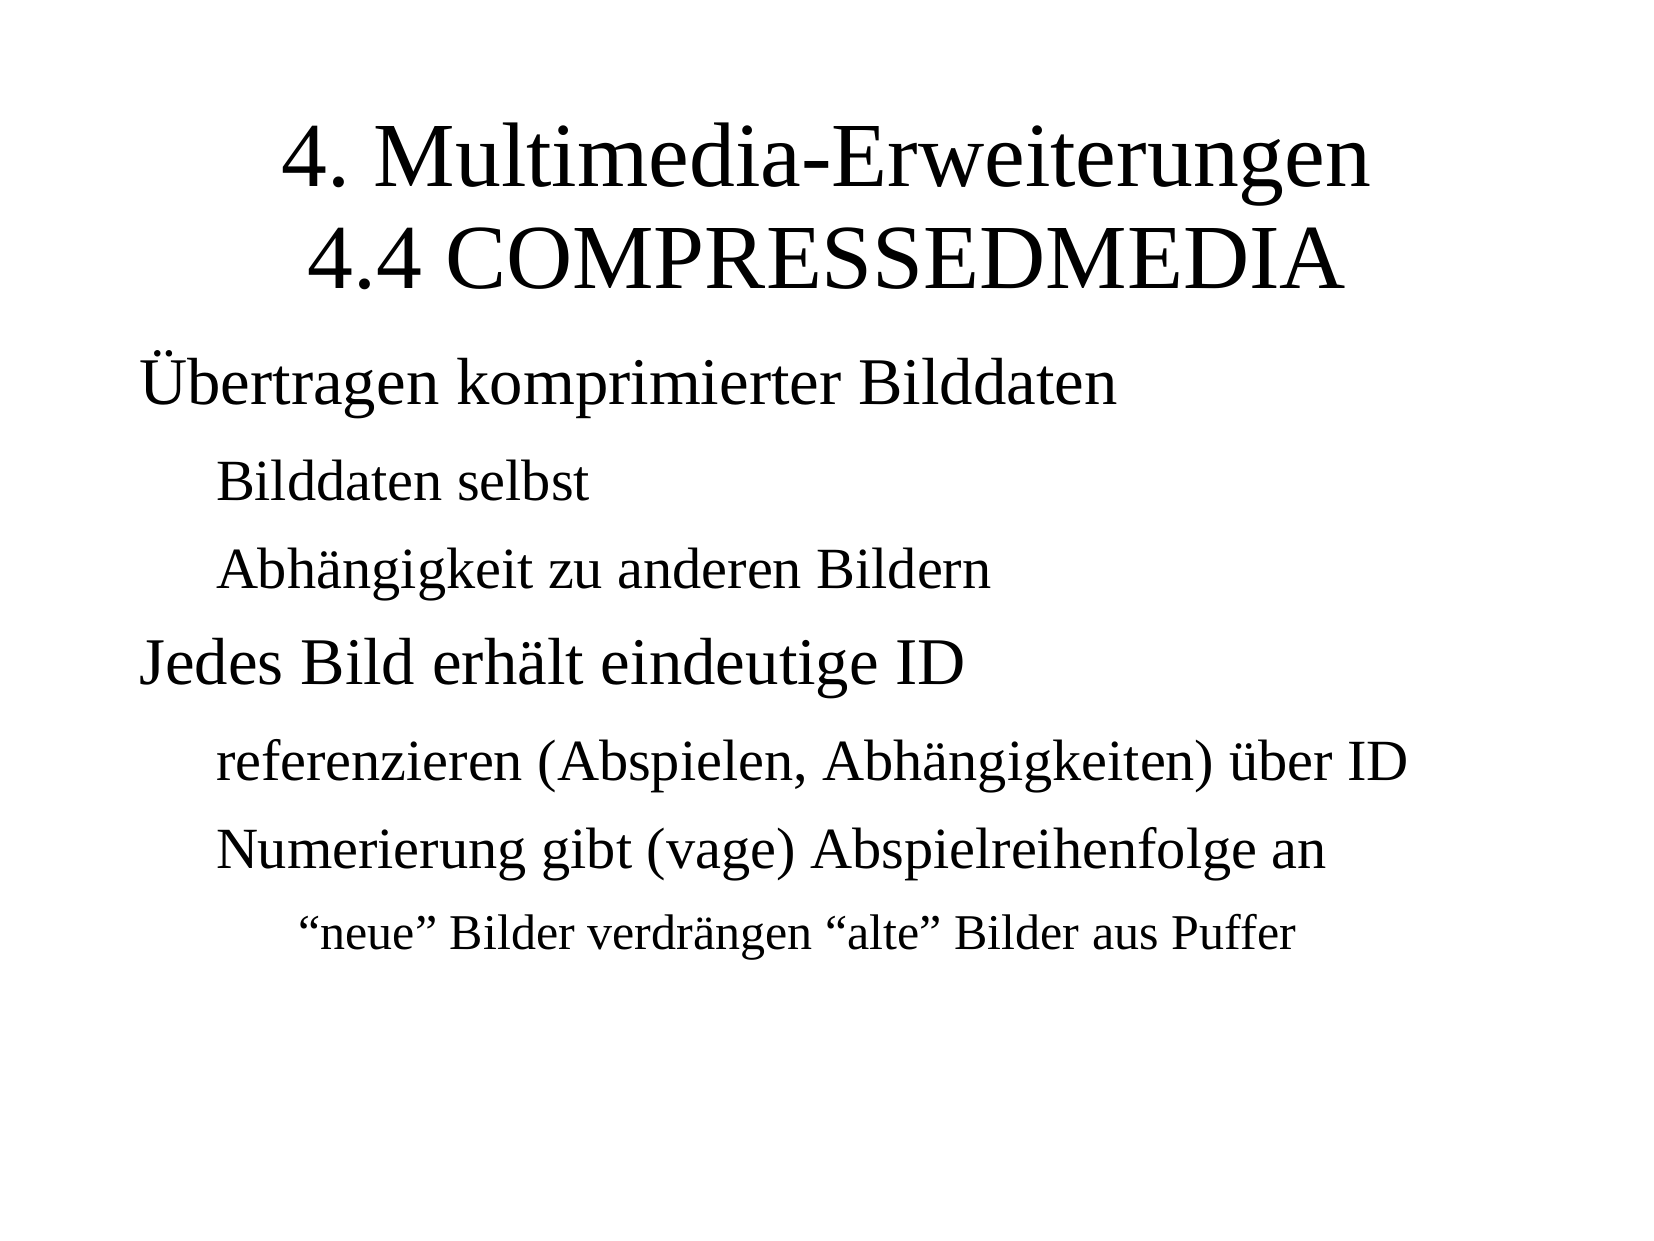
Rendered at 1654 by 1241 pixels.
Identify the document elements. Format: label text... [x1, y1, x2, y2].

list Übertragen komprimierter Bilddaten Bilddaten selbst Abhängigkeit zu anderen Bildern Jedes Bild erhält eindeutige ID referenzieren (Abspielen, Abhängigkeiten) über ID Numerierung gibt (vage) Abspielreihenfolge an “neue” Bilder verdrängen “alte” Bilder aus Puffer [121, 344, 1534, 1127]
title 4. Multimedia-Erweiterungen 4.4 COMPRESSEDMEDIA [121, 102, 1534, 311]
